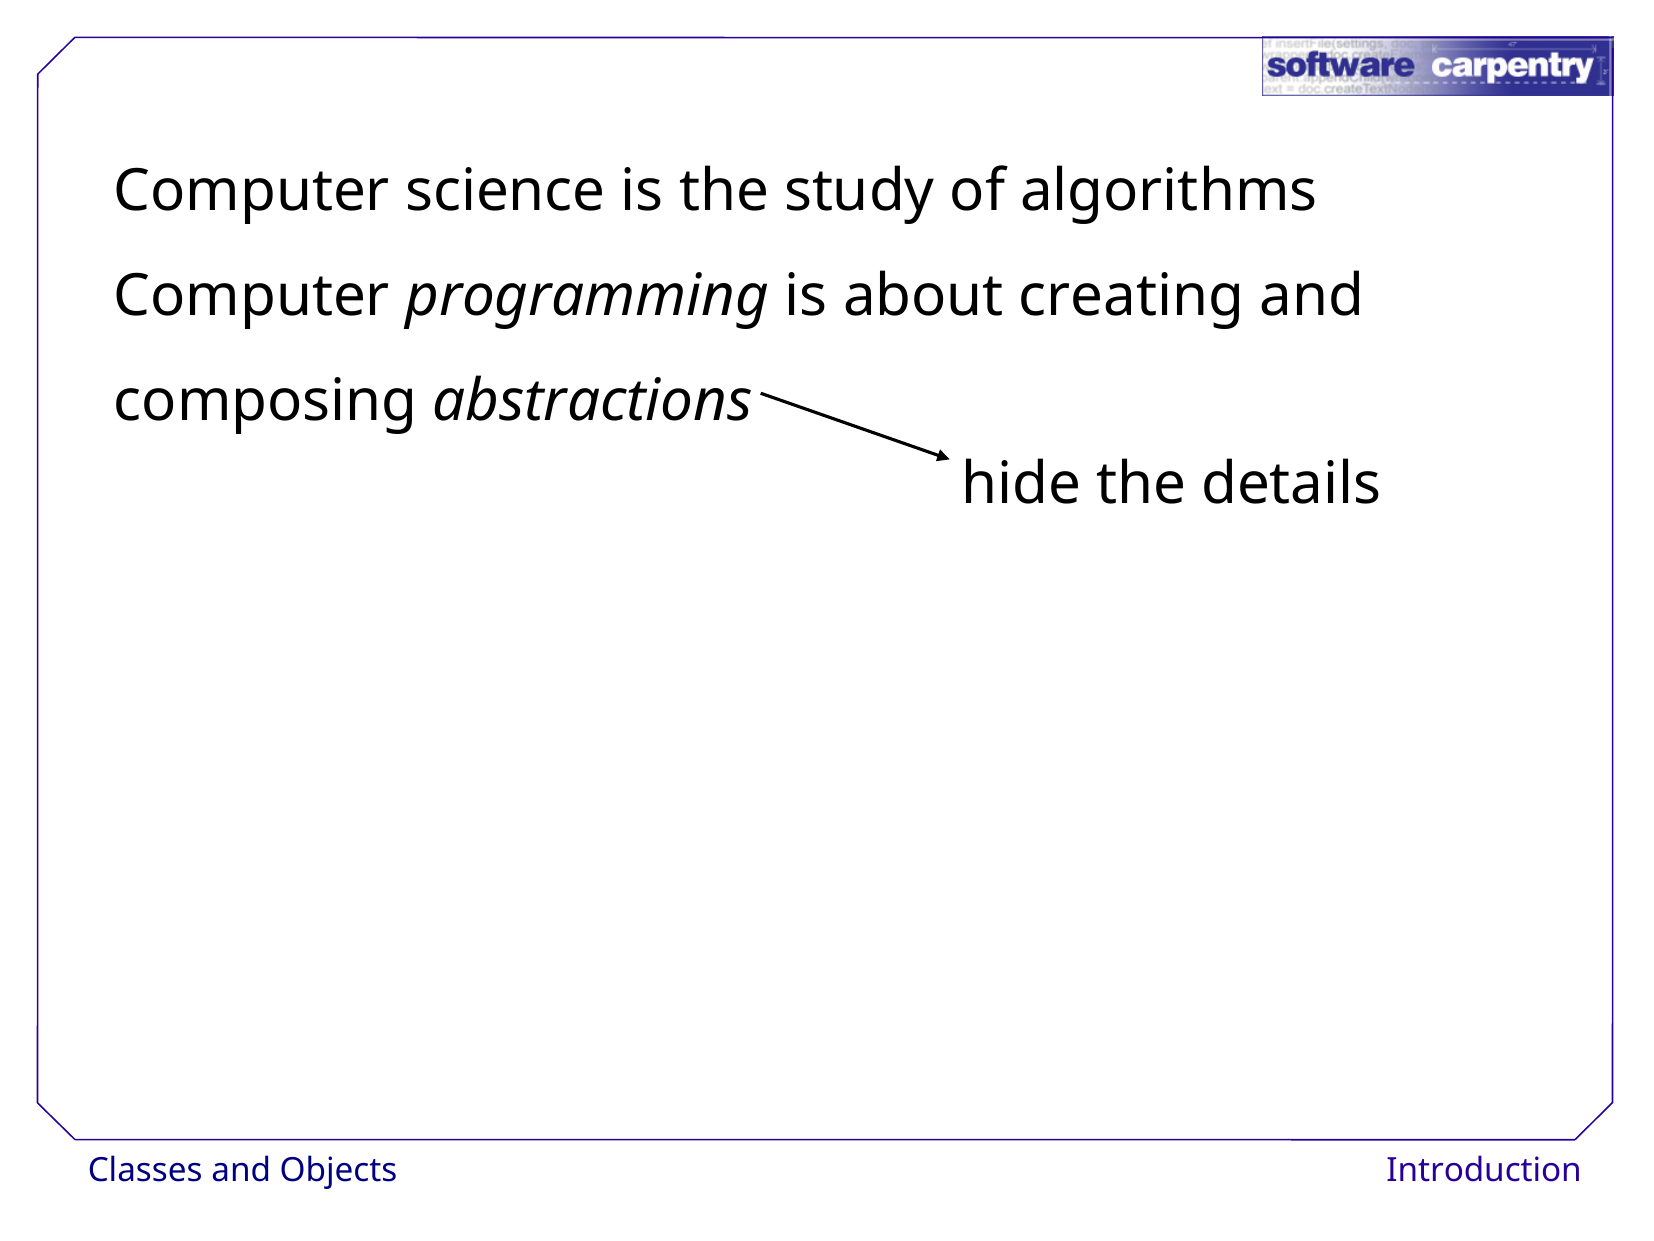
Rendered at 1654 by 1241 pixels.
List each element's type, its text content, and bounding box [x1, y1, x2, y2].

picture [1262, 36, 1614, 96]
text_box hide the details [930, 402, 1413, 523]
text_box Computer science is the study of algorithms Computer programming is about creating and composing abstractions [99, 109, 1517, 440]
